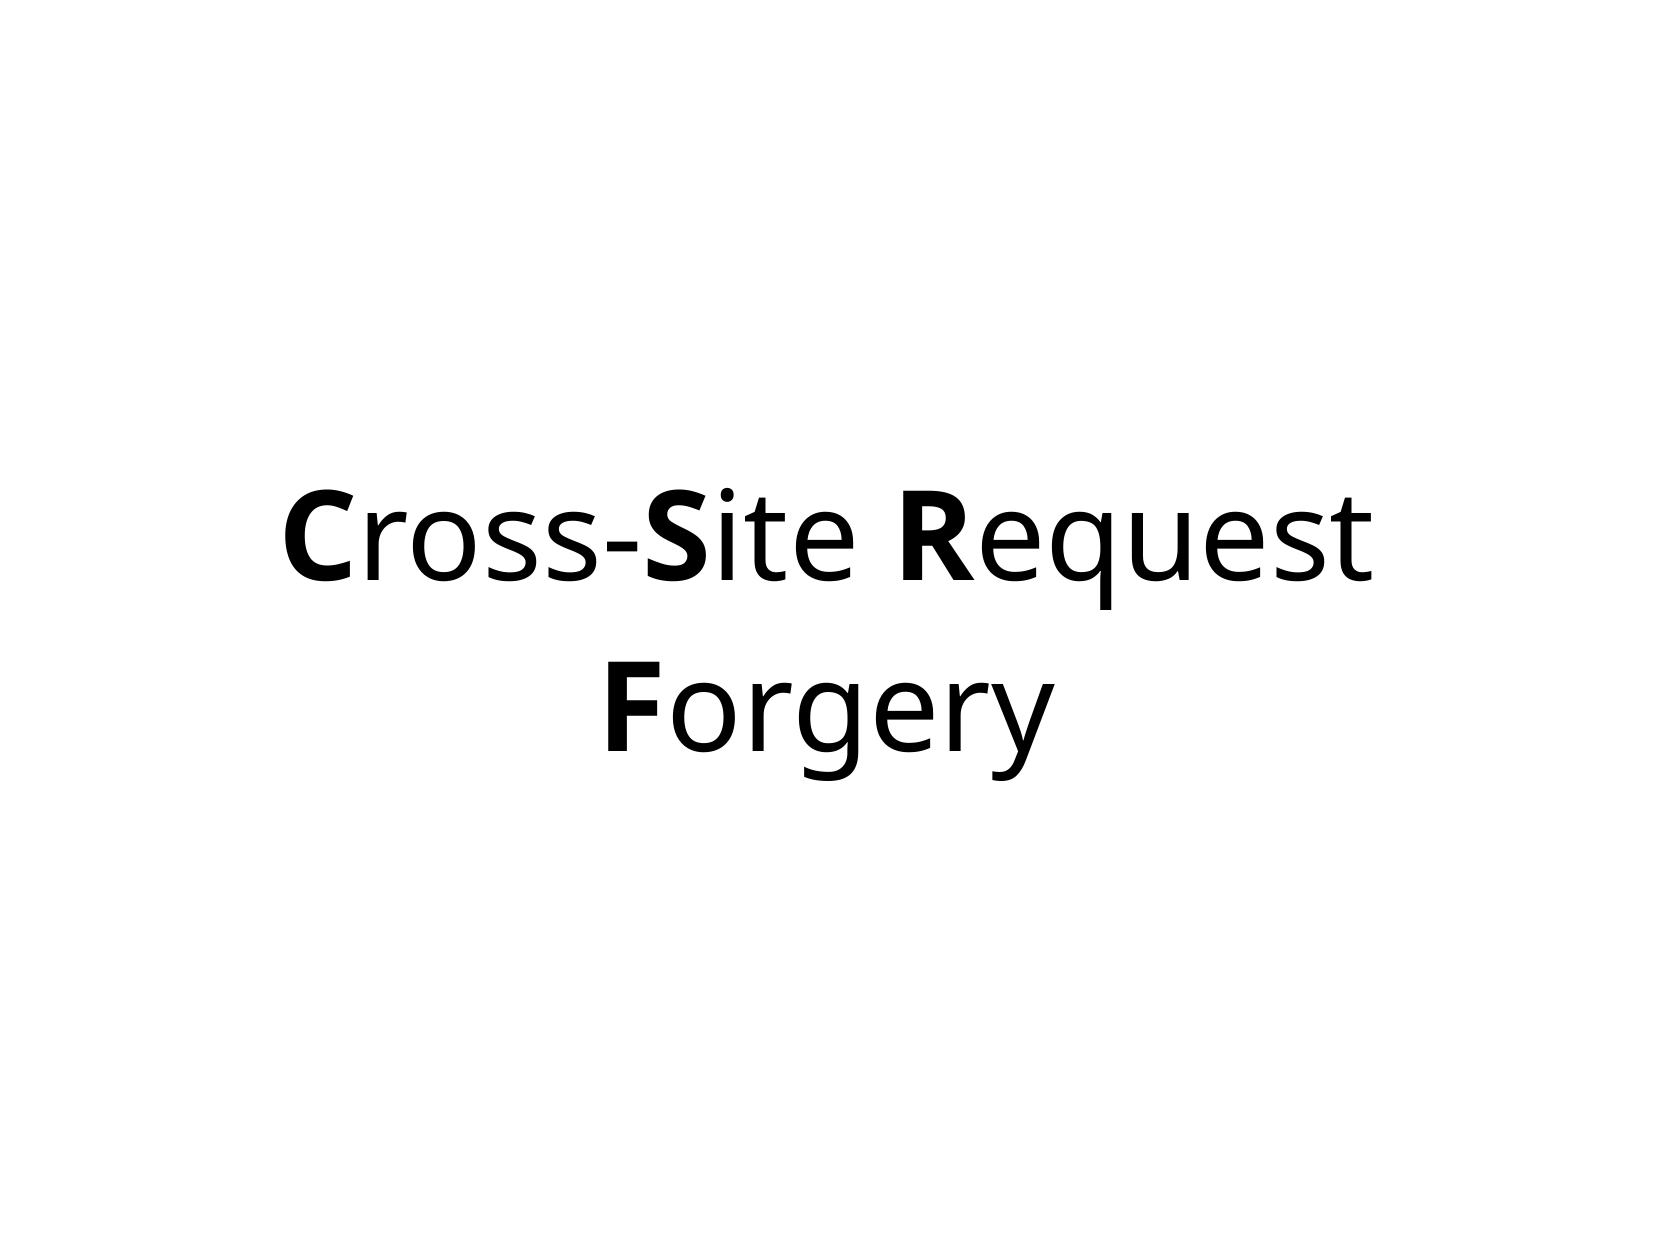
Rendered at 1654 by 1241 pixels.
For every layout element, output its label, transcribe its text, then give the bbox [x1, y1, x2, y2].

title Cross-Site Request Forgery [82, 49, 1571, 1186]
